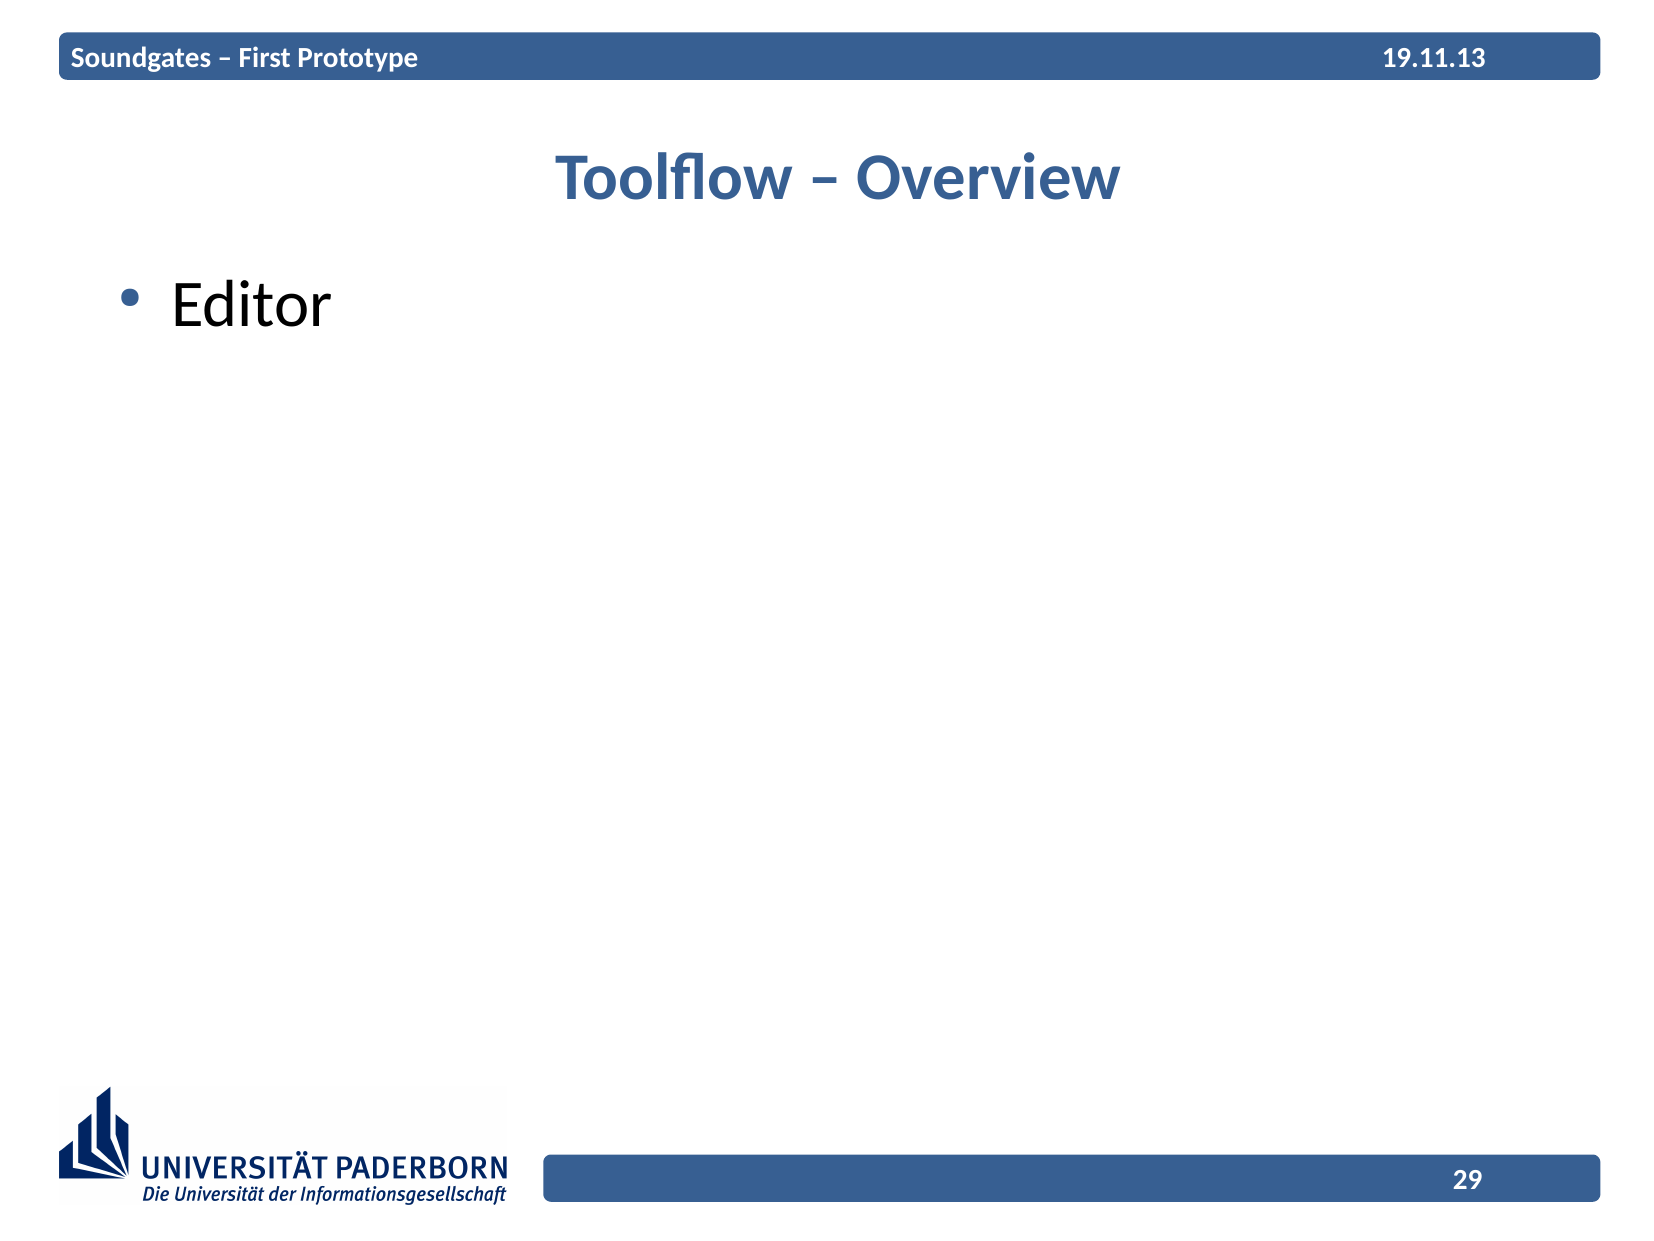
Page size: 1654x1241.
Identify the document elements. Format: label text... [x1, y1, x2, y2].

list Editor [82, 259, 1595, 1058]
text_box 19.11.13 [1381, 32, 1583, 80]
picture [59, 1086, 507, 1205]
title Toolflow – Overview [82, 121, 1595, 225]
text_box Soundgates – First Prototype [70, 32, 1359, 80]
text_box <number> [1452, 1154, 1583, 1202]
